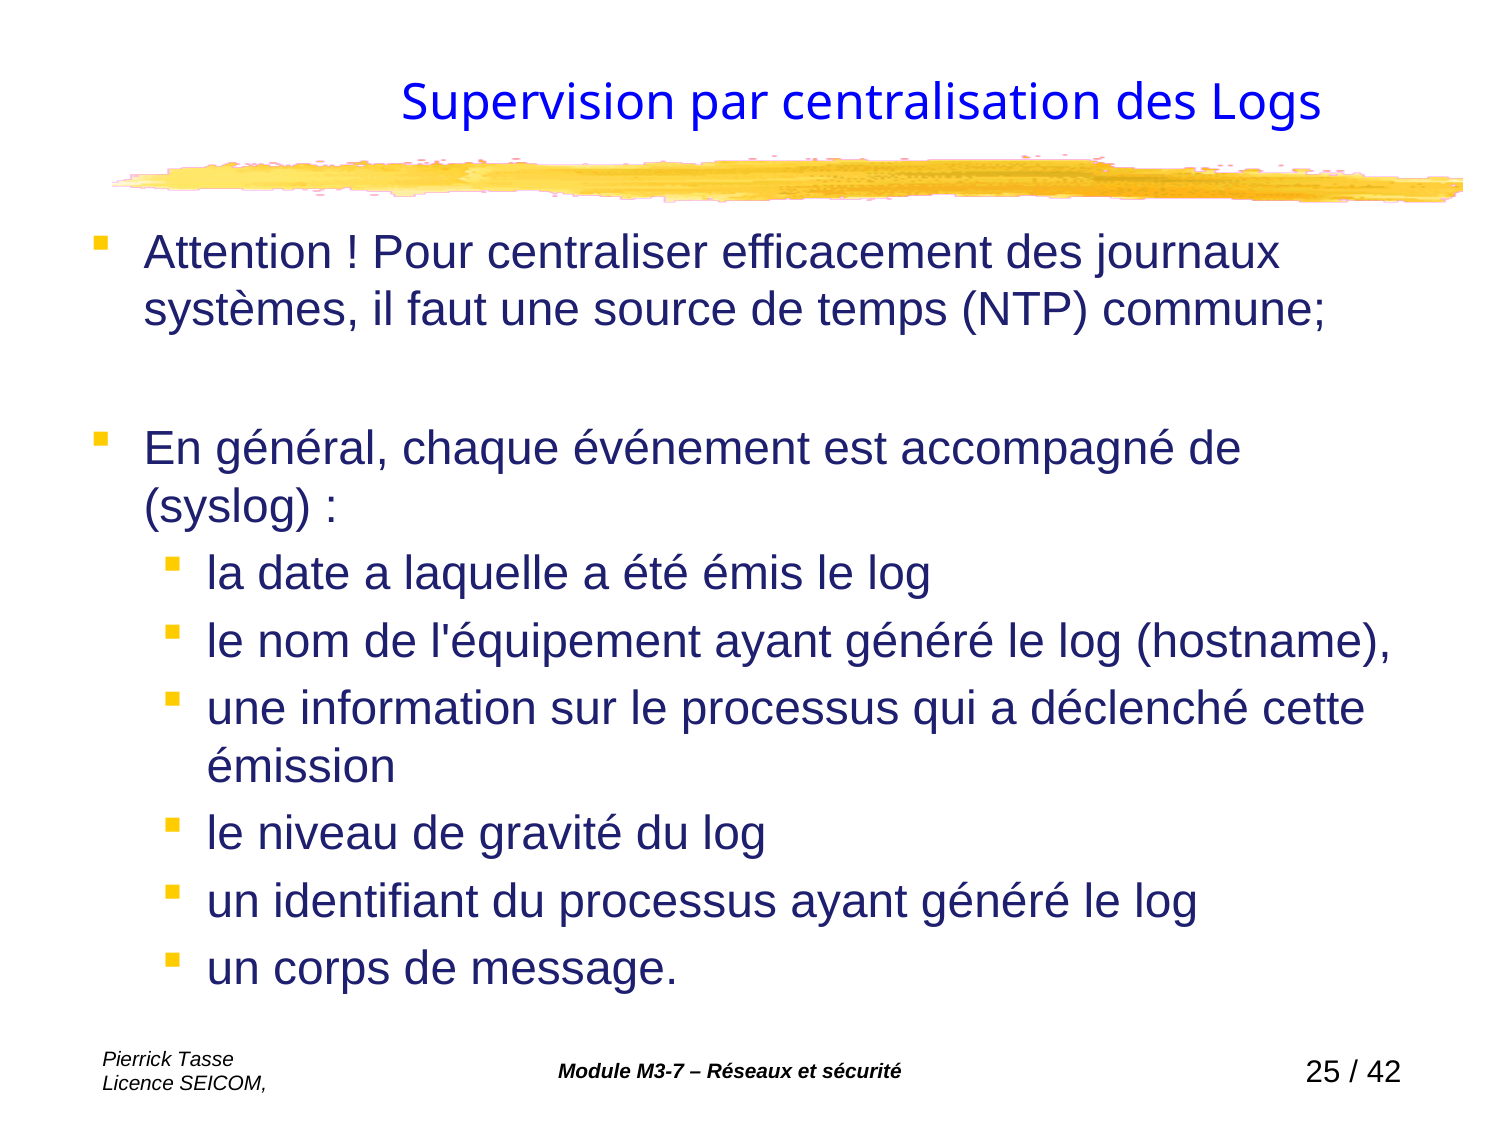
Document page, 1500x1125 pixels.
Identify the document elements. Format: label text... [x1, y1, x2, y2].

picture [112, 149, 1463, 213]
list Attention ! Pour centraliser efficacement des journaux systèmes, il faut une source de temps (NTP) commune; En général, chaque événement est accompagné de (syslog) : la date a laquelle a été émis le log le nom de l'équipement ayant généré le log (hostname), une information sur le processus qui a déclenché cette émission le niveau de gravité du log un identifiant du processus ayant généré le log un corps de message. [74, 212, 1417, 1016]
title Supervision par centralisation des Logs [62, 37, 1338, 138]
